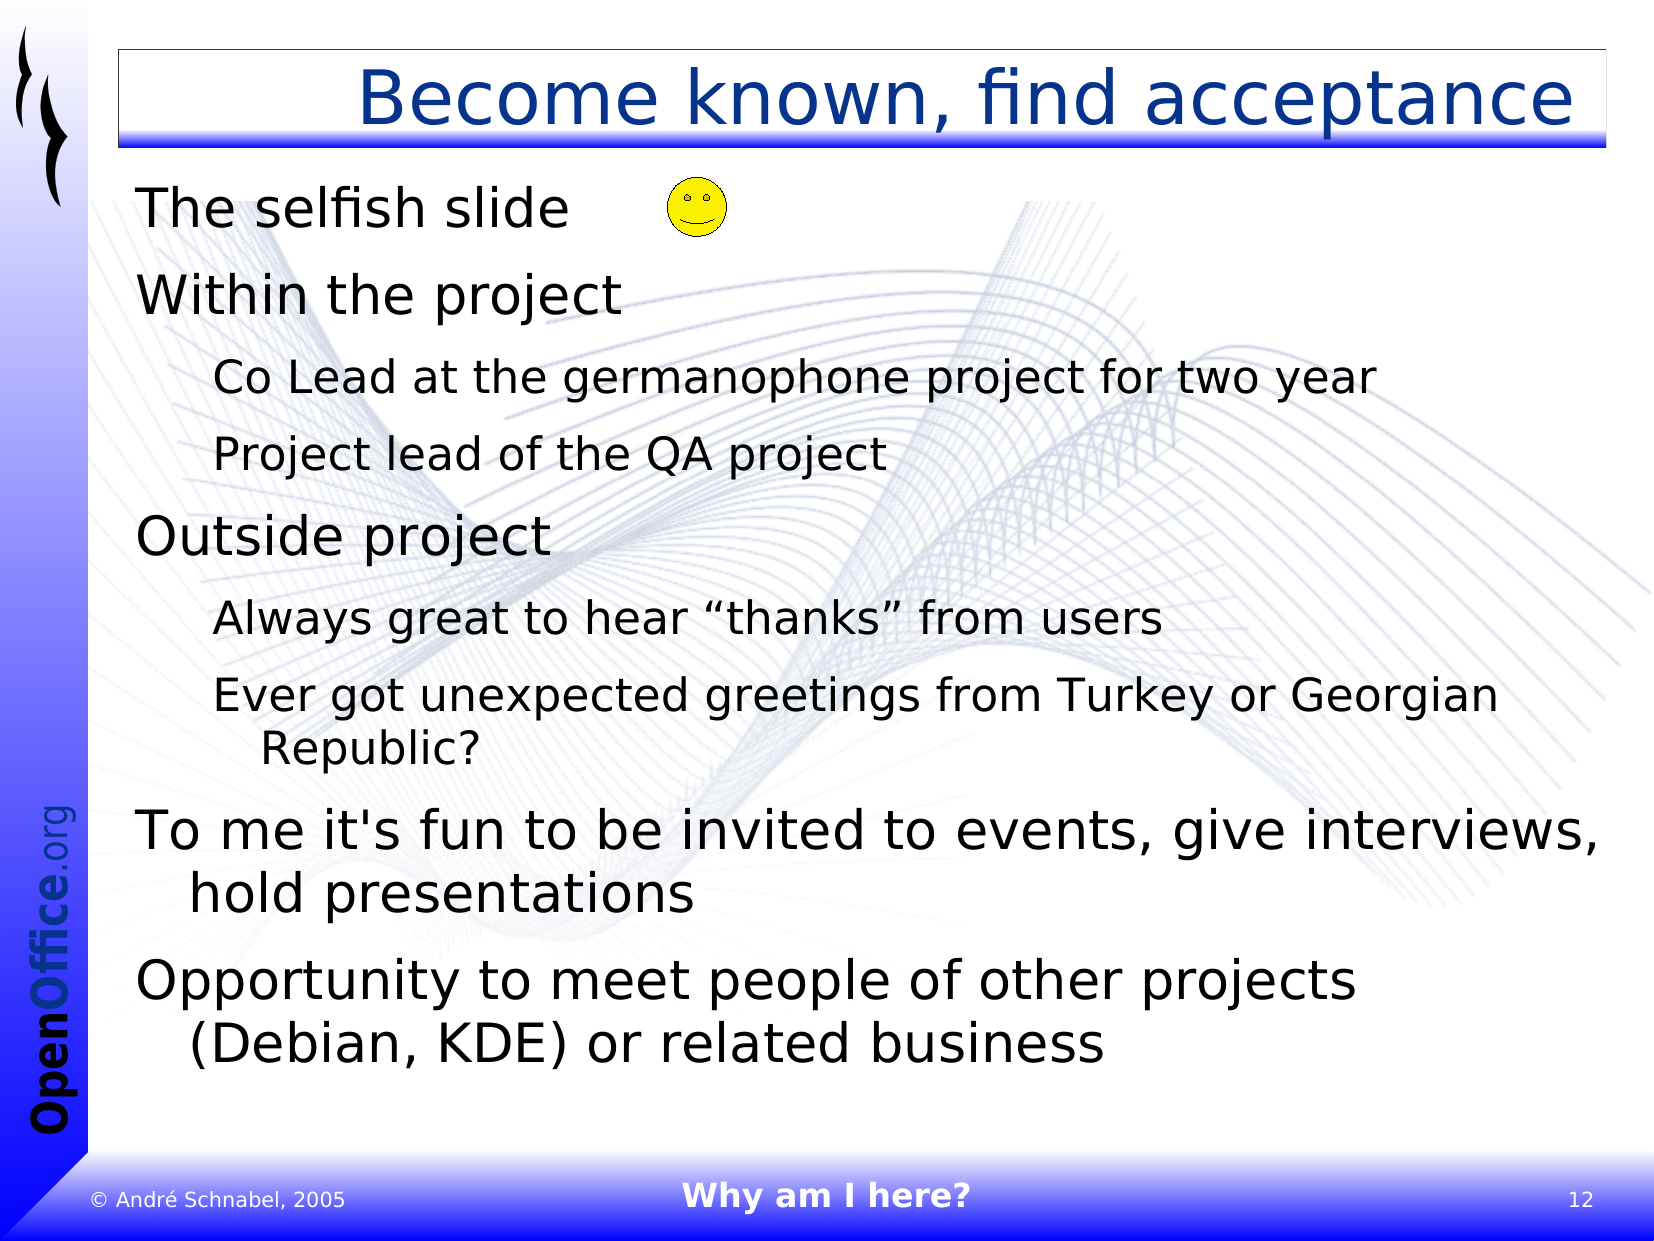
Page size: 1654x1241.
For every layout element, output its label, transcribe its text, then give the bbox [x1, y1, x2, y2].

title Become known, find acceptance [118, 49, 1607, 148]
list The selfish slide Within the project Co Lead at the germanophone project for two year Project lead of the QA project Outside project Always great to hear “thanks” from users Ever got unexpected greetings from Turkey or Georgian Republic? To me it's fun to be invited to events, give interviews, hold presentations Opportunity to meet people of other projects (Debian, KDE) or related business [118, 177, 1607, 1109]
text_box [667, 177, 727, 237]
